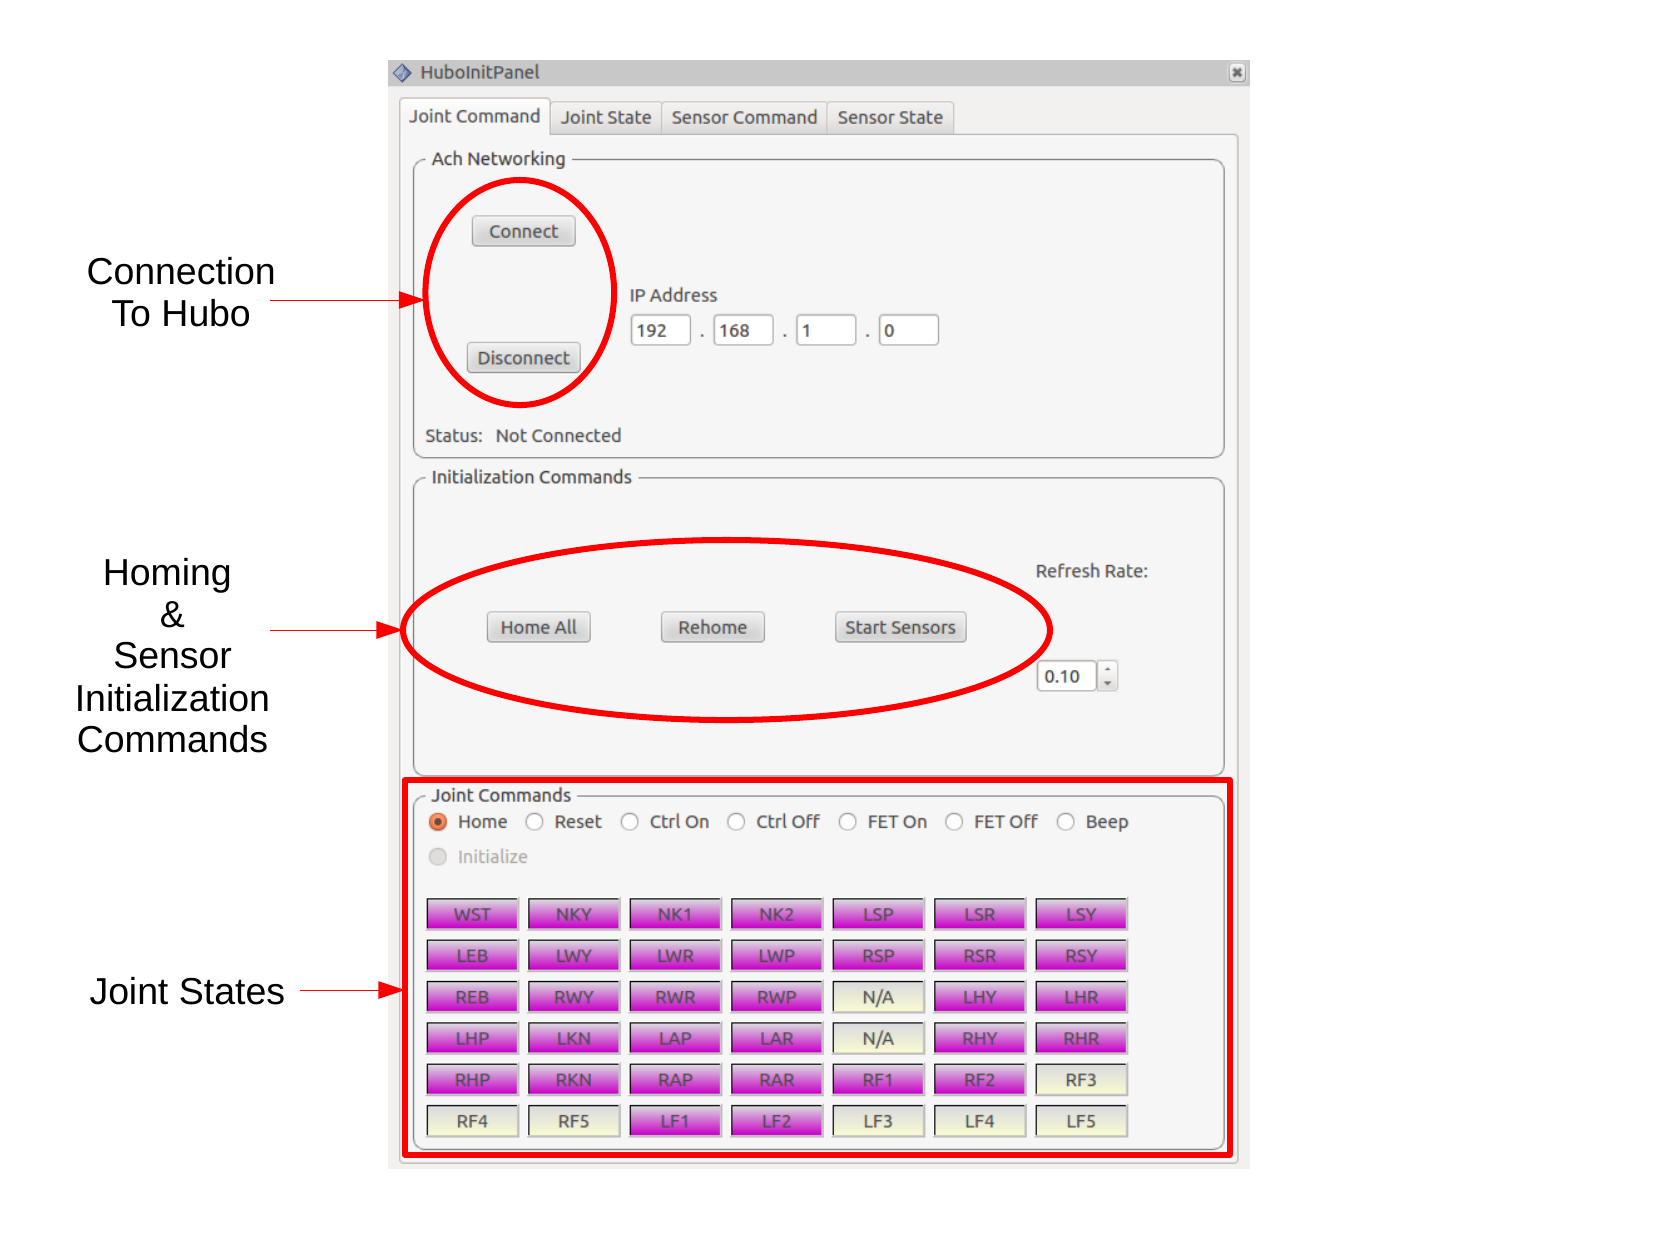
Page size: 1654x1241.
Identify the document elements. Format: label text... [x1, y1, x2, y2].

text_box Joint States [45, 963, 331, 1021]
picture [408, 783, 1227, 1152]
text_box Homing & Sensor Initialization Commands [30, 543, 316, 769]
picture [388, 60, 1250, 1170]
picture [407, 544, 1046, 717]
picture [429, 184, 611, 402]
text_box Connection To Hubo [38, 243, 324, 343]
